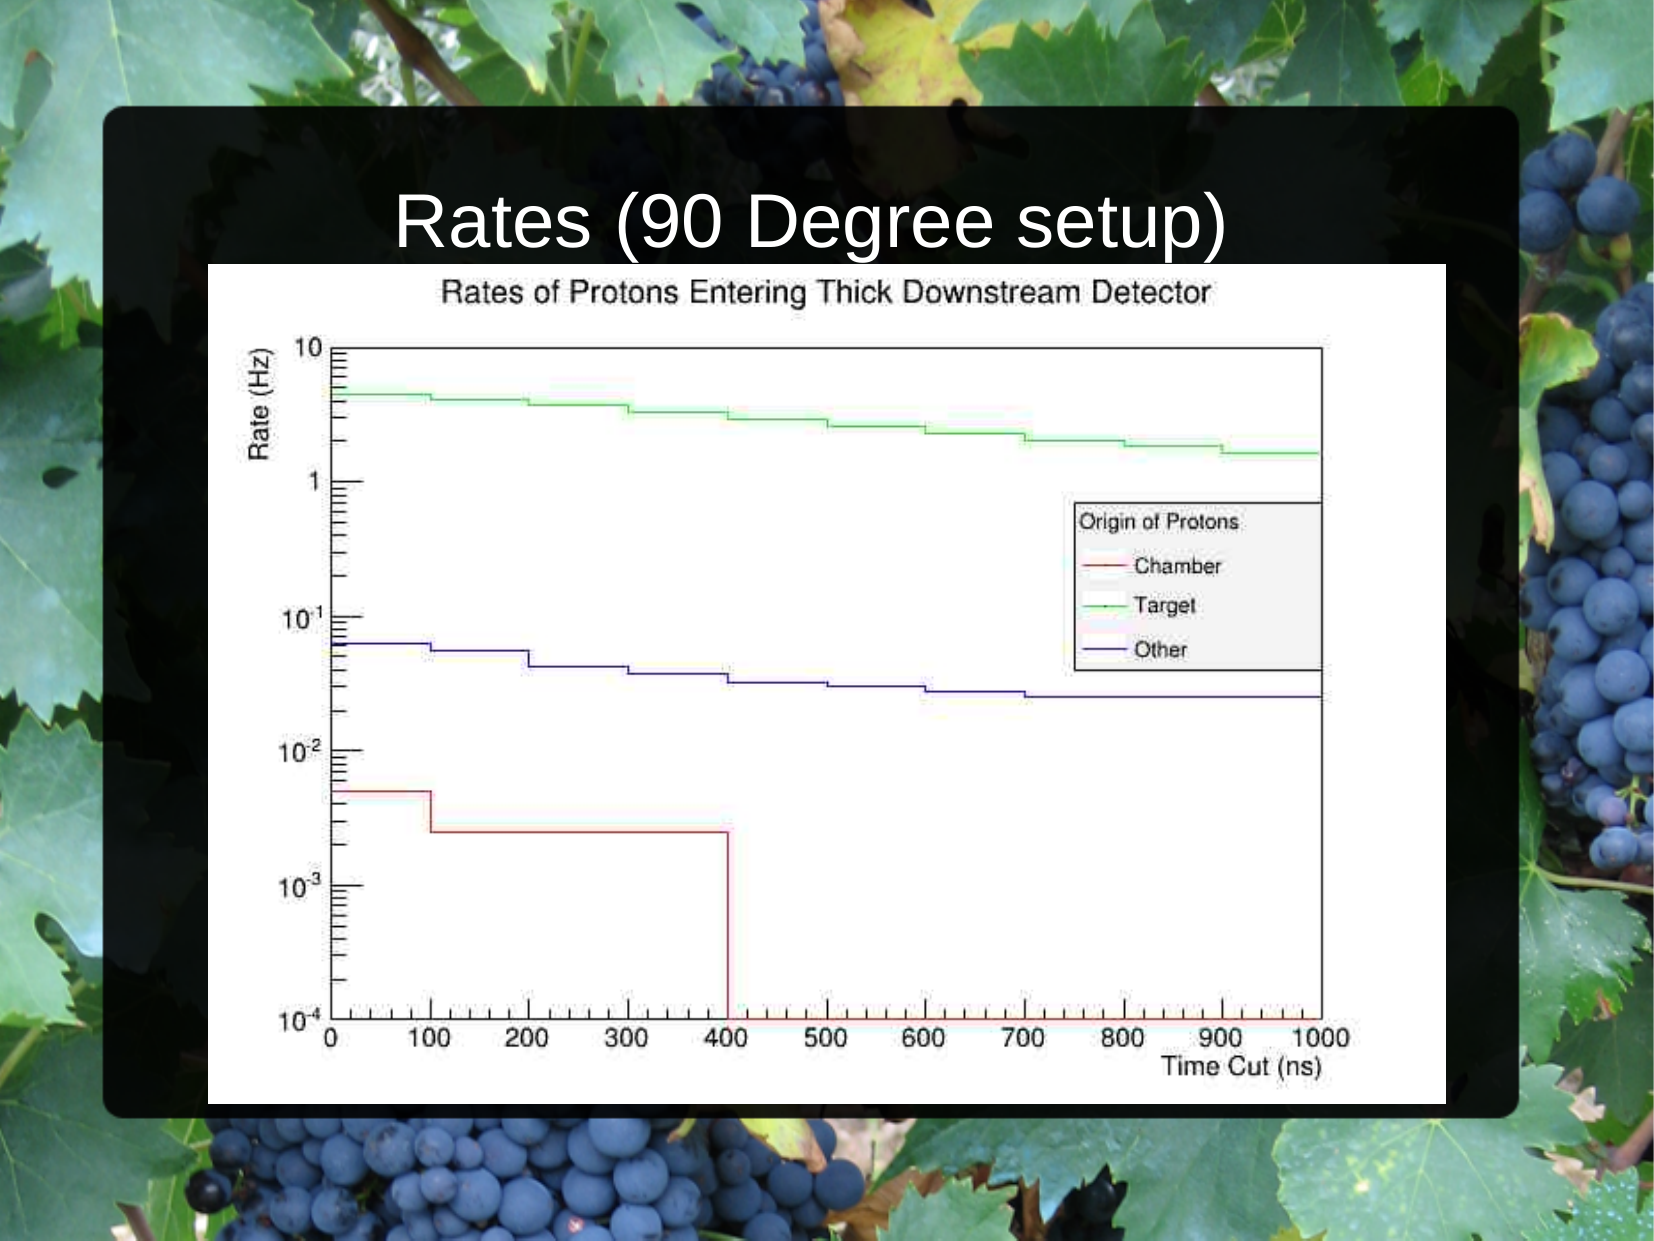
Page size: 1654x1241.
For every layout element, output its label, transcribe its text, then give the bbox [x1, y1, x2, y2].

picture [0, 0, 1654, 1241]
title Rates (90 Degree setup) [118, 117, 1506, 325]
